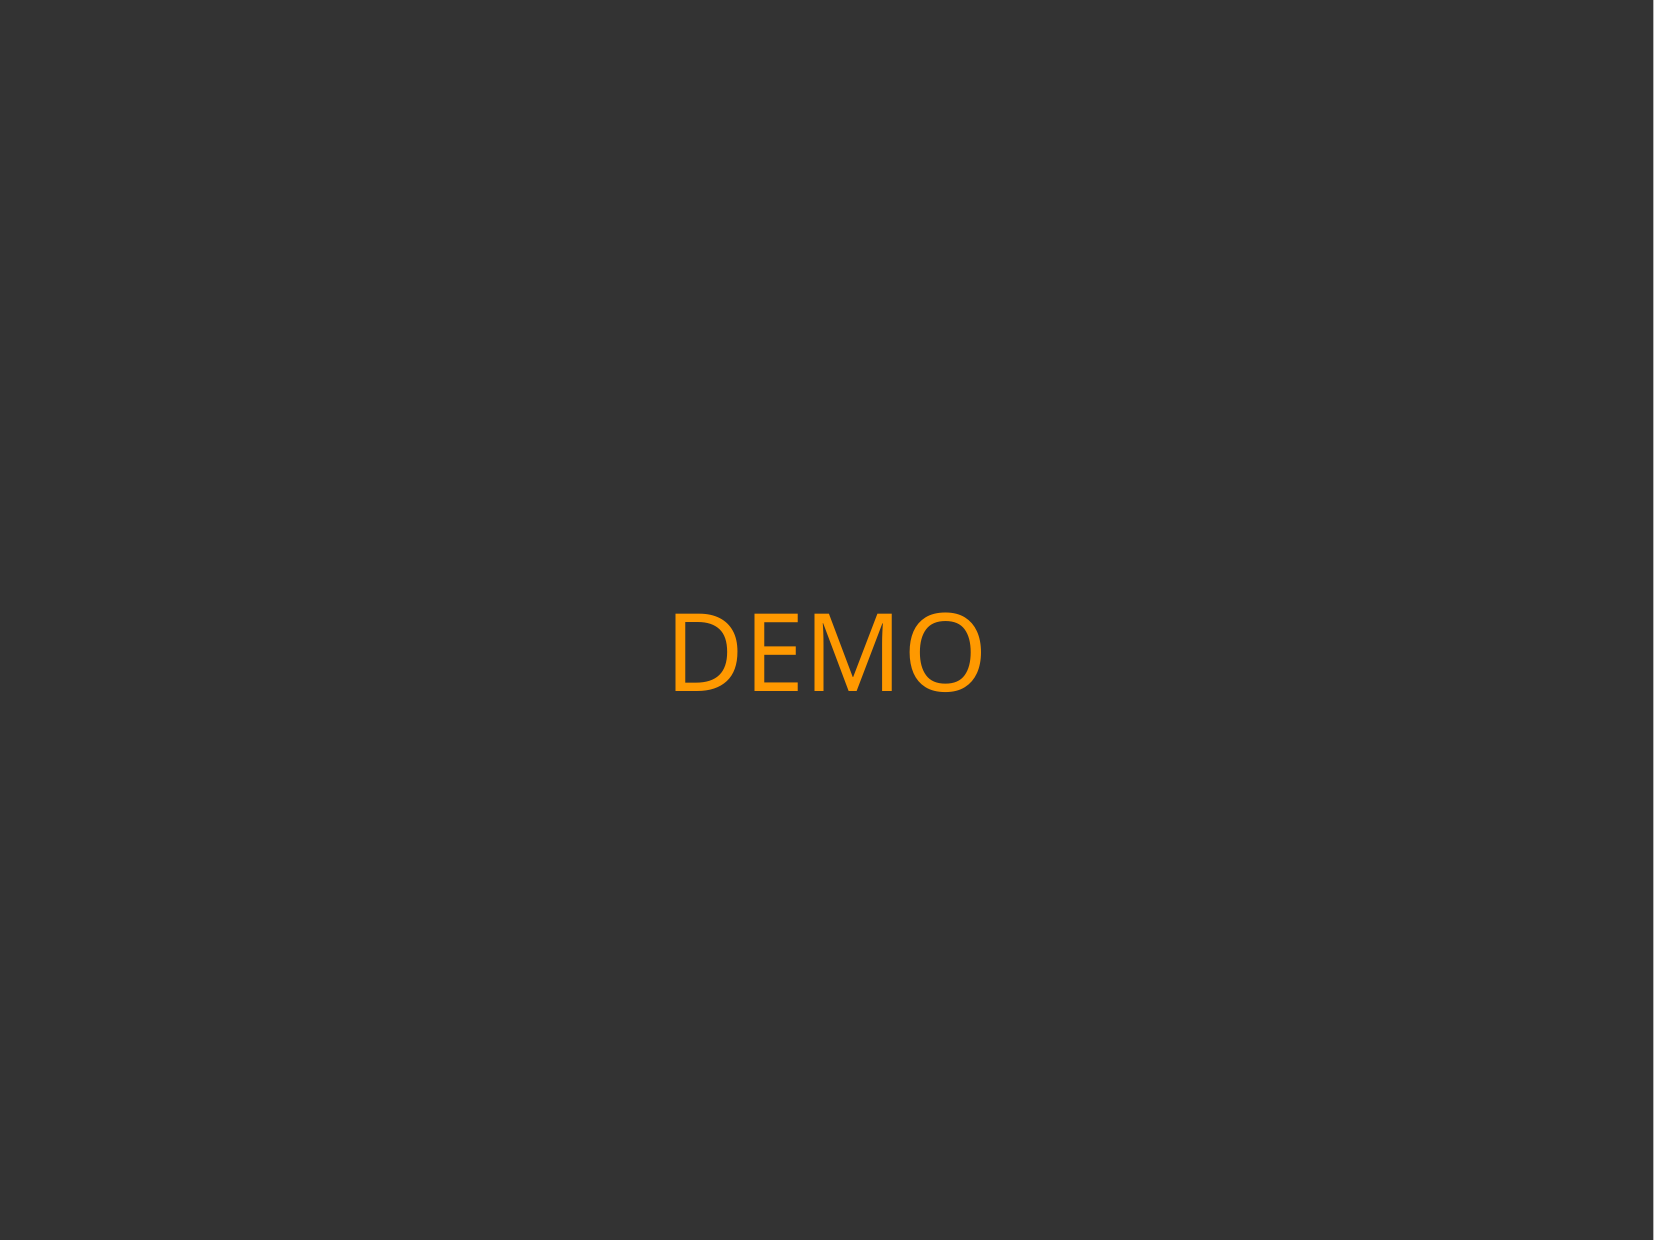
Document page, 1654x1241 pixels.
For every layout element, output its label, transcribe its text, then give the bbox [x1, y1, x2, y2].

subtitle DEMO [82, 290, 1571, 1010]
